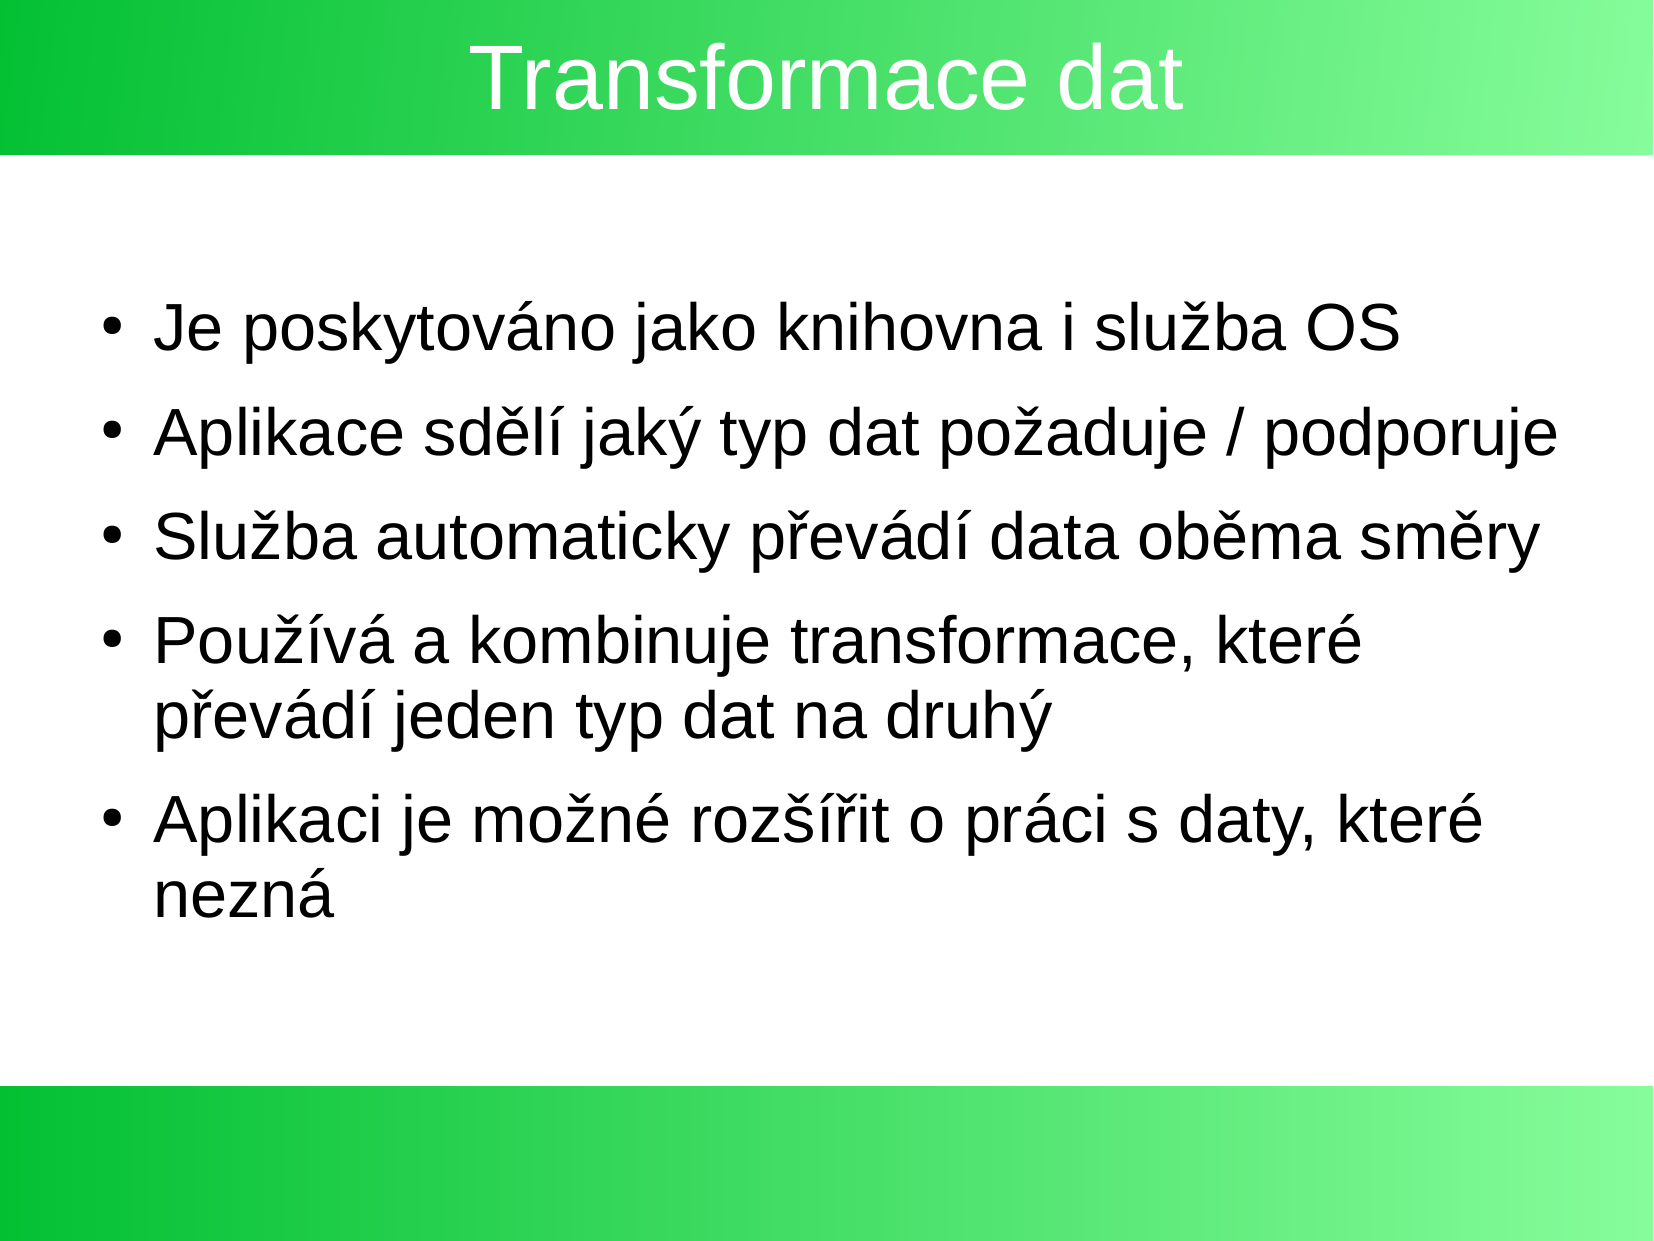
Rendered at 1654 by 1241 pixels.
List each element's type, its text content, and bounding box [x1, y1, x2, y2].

list Je poskytováno jako knihovna i služba OS Aplikace sdělí jaký typ dat požaduje / podporuje Služba automaticky převádí data oběma směry Používá a kombinuje transformace, které převádí jeden typ dat na druhý Aplikaci je možné rozšířit o práci s daty, které nezná [82, 290, 1571, 1010]
title Transformace dat [82, 25, 1571, 130]
